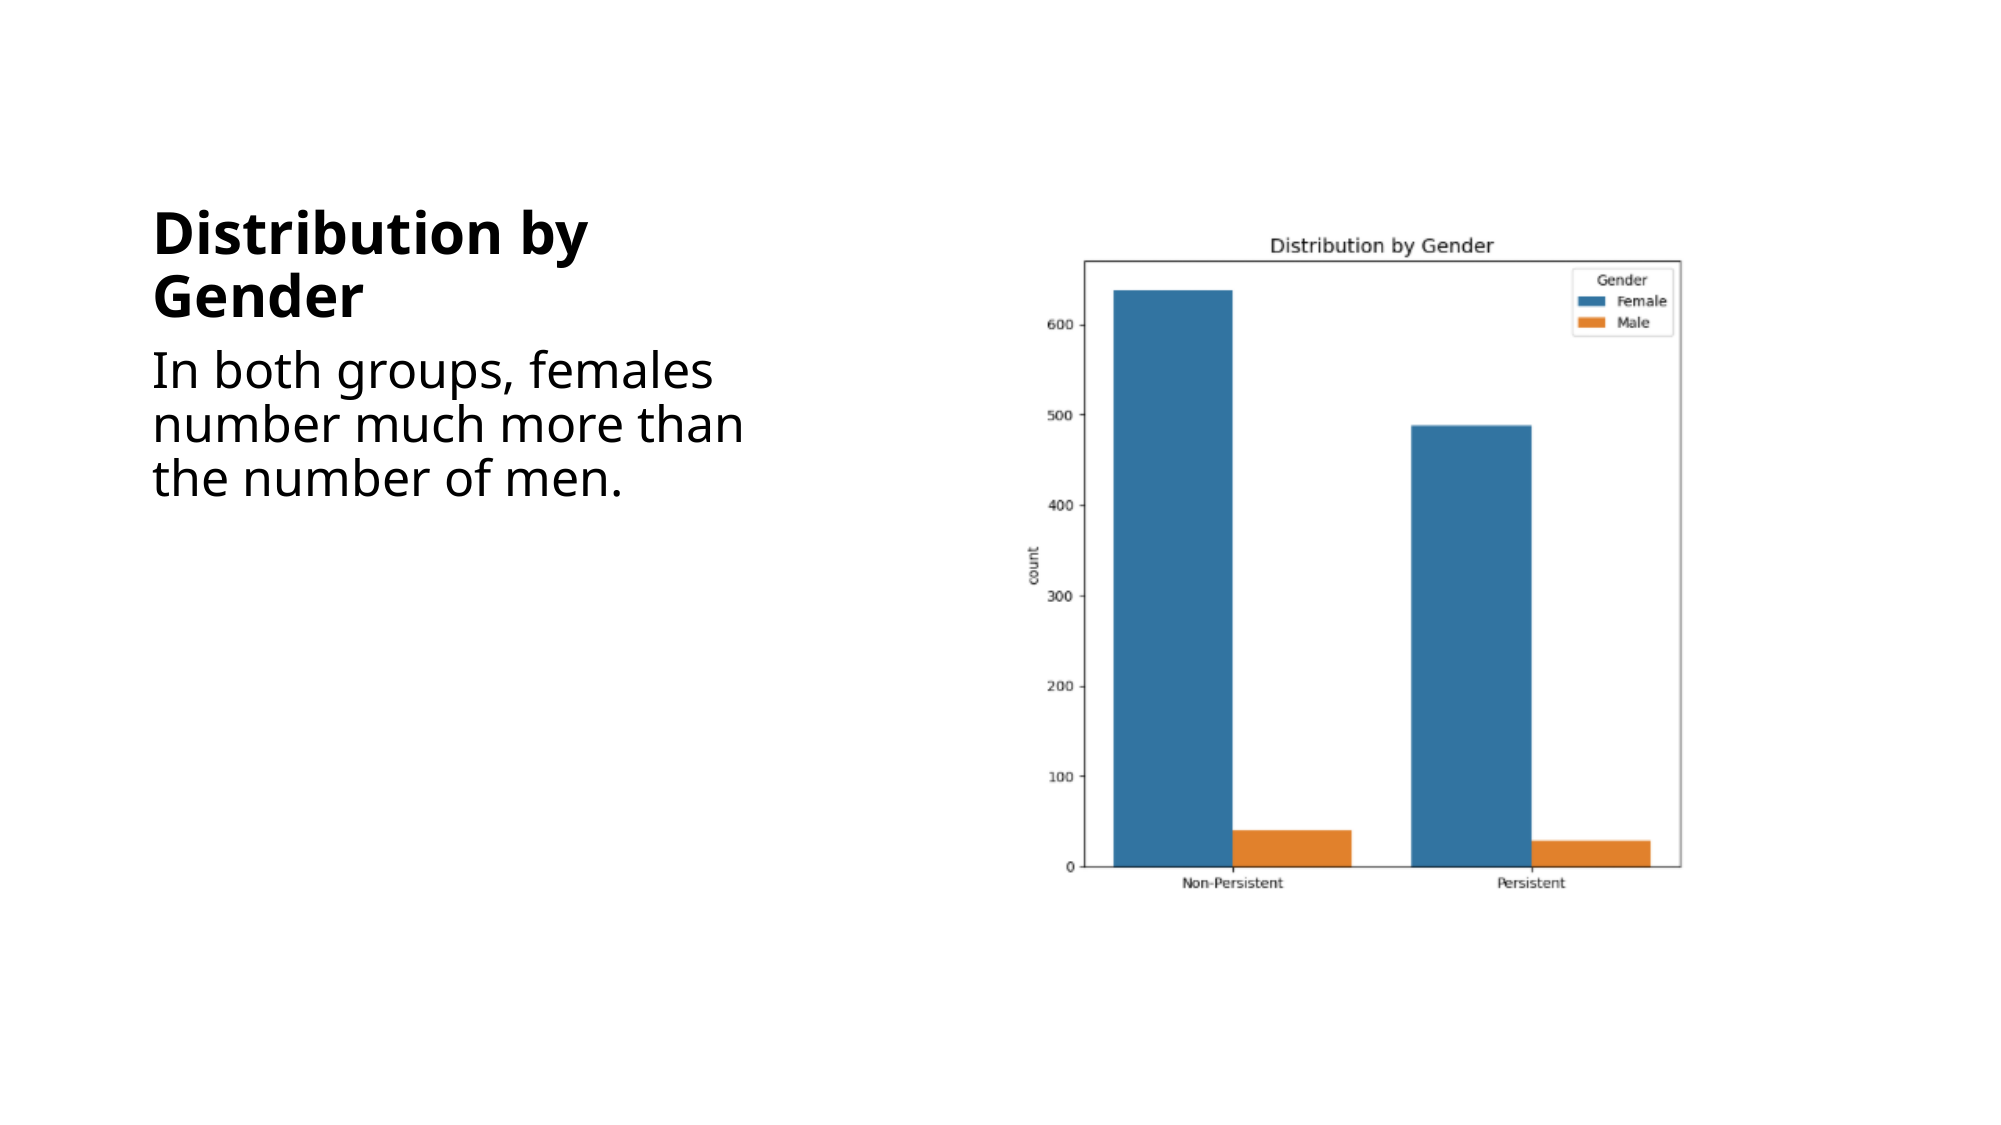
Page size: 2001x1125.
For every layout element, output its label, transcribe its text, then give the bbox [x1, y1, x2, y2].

list In both groups, females number much more than the number of men. [137, 337, 783, 963]
picture [1023, 231, 1690, 893]
title Distribution by Gender [137, 75, 783, 337]
